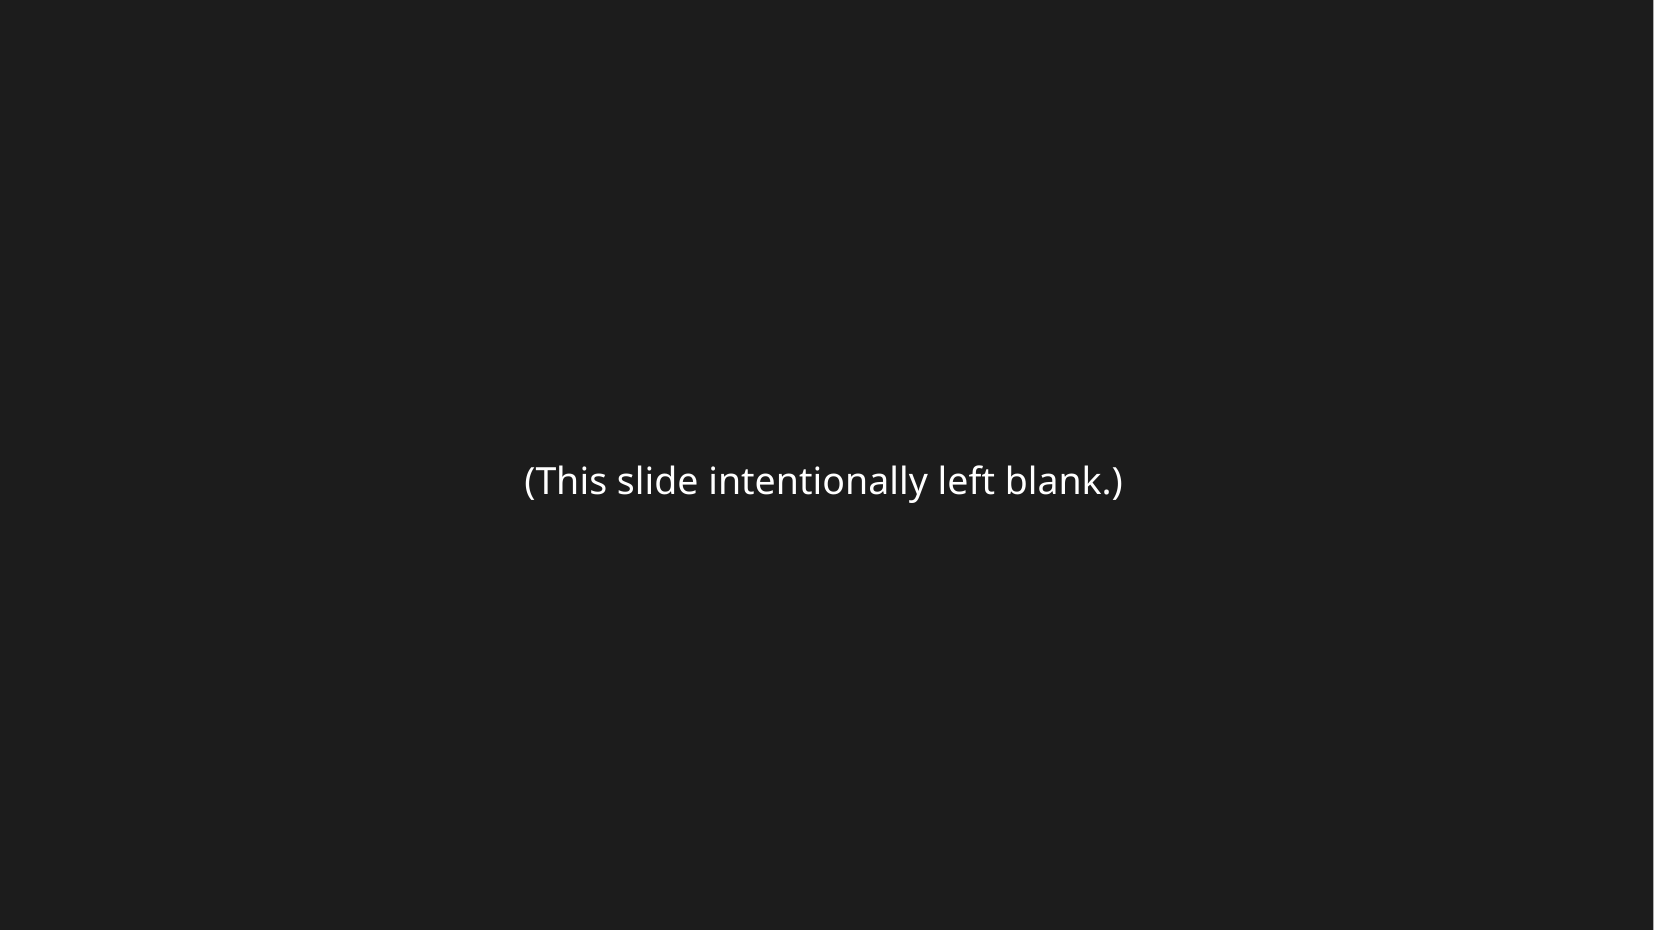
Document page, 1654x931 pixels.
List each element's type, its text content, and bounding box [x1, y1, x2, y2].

text_box (This slide intentionally left blank.) [509, 450, 1140, 510]
